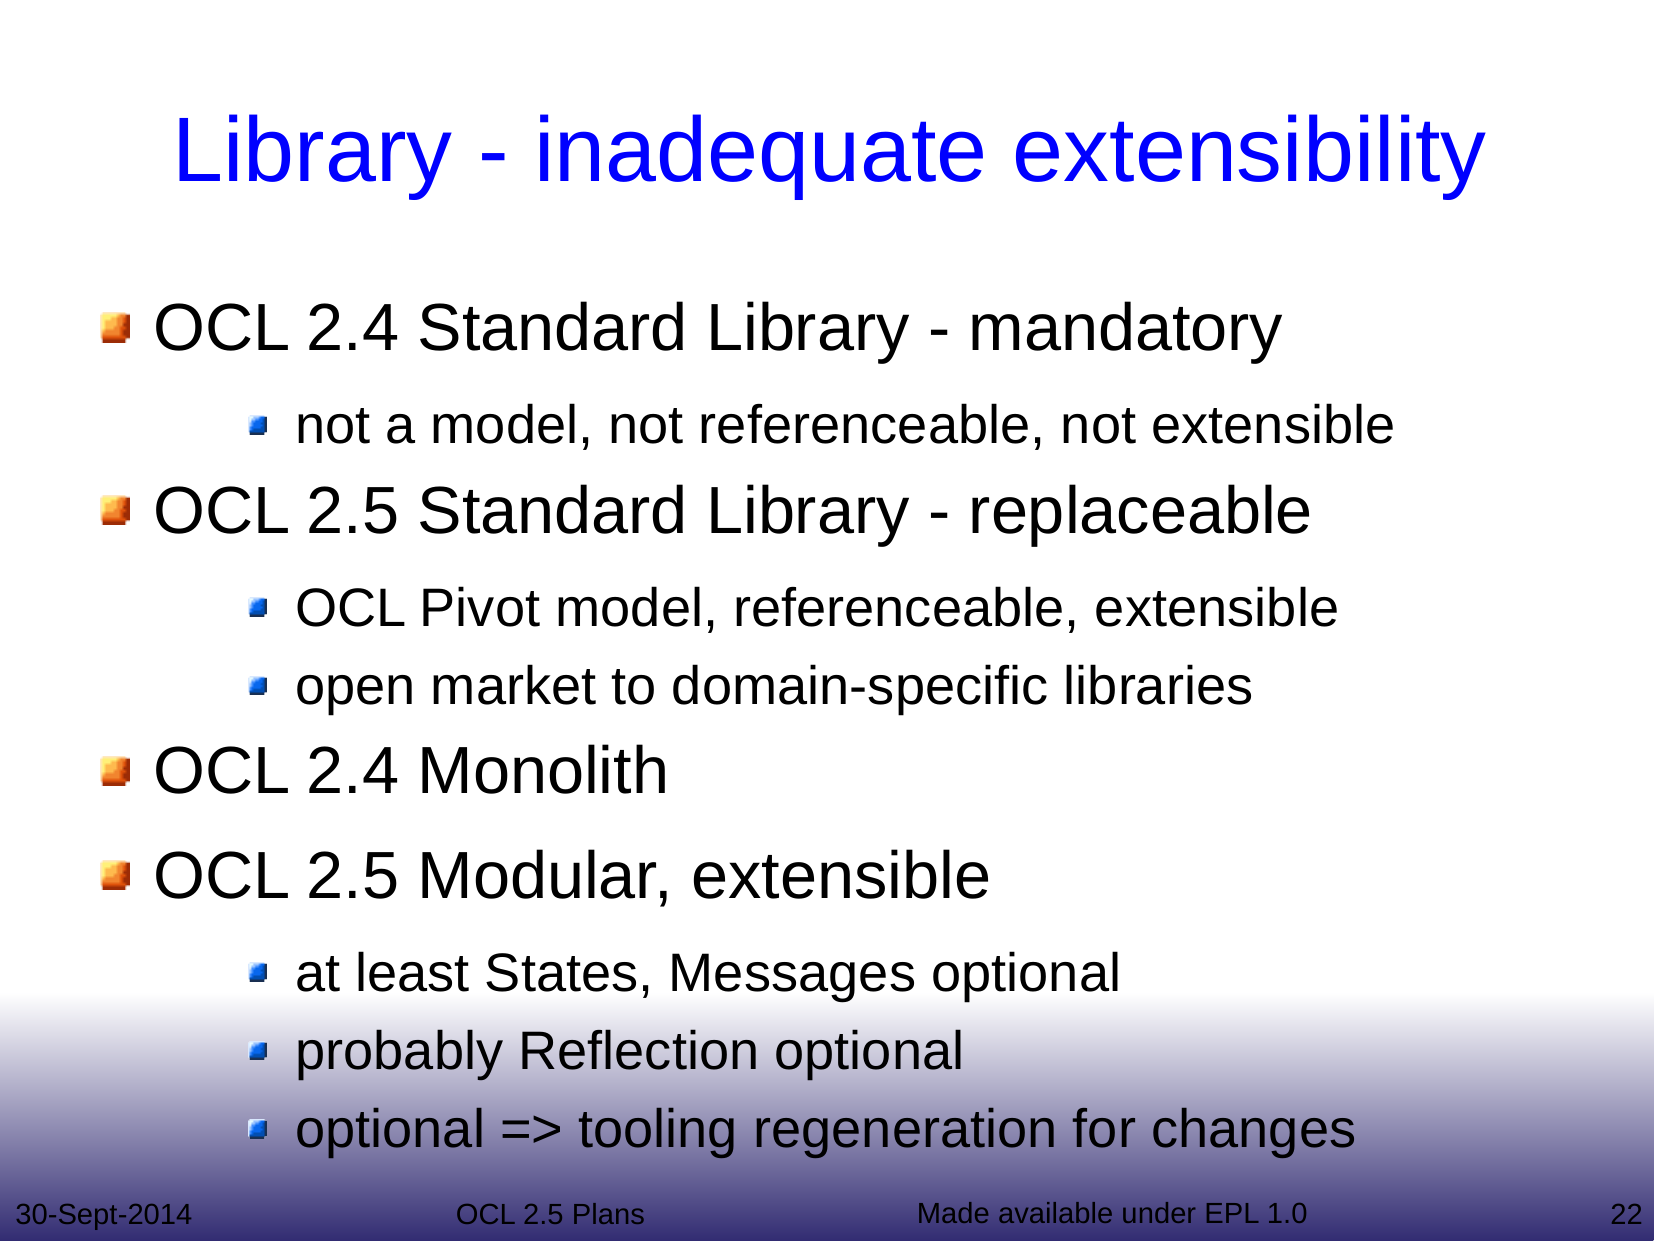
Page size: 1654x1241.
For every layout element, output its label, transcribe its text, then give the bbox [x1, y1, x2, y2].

title Library - inadequate extensibility [86, 46, 1575, 254]
list OCL 2.4 Standard Library - mandatory not a model, not referenceable, not extensible OCL 2.5 Standard Library - replaceable OCL Pivot model, referenceable, extensible open market to domain-specific libraries OCL 2.4 Monolith OCL 2.5 Modular, extensible at least States, Messages optional probably Reflection optional optional => tooling regeneration for changes [82, 290, 1583, 1160]
